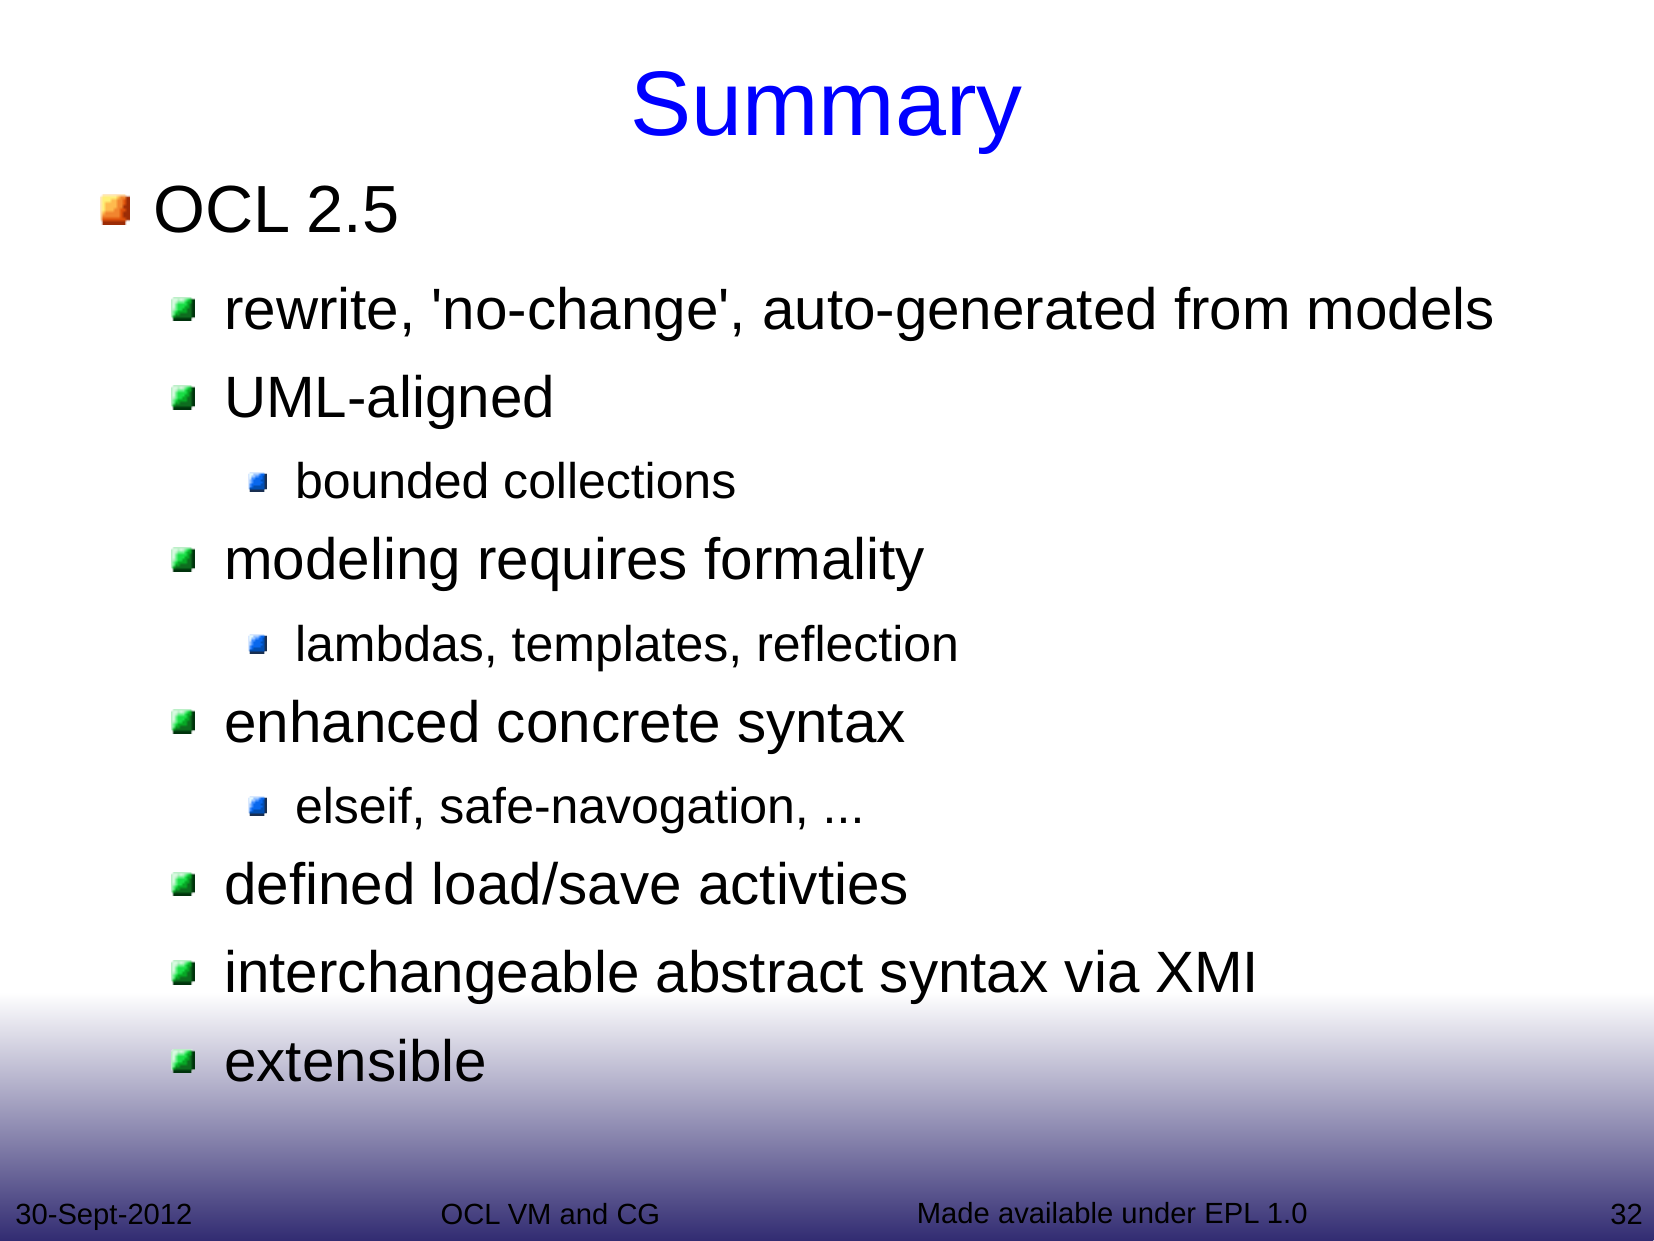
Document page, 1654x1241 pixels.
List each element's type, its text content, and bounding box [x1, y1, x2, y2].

title Summary [82, 49, 1571, 158]
list OCL 2.5 rewrite, 'no-change', auto-generated from models UML-aligned bounded collections modeling requires formality lambdas, templates, reflection enhanced concrete syntax elseif, safe-navogation, ... defined load/save activties interchangeable abstract syntax via XMI extensible [82, 172, 1571, 1191]
